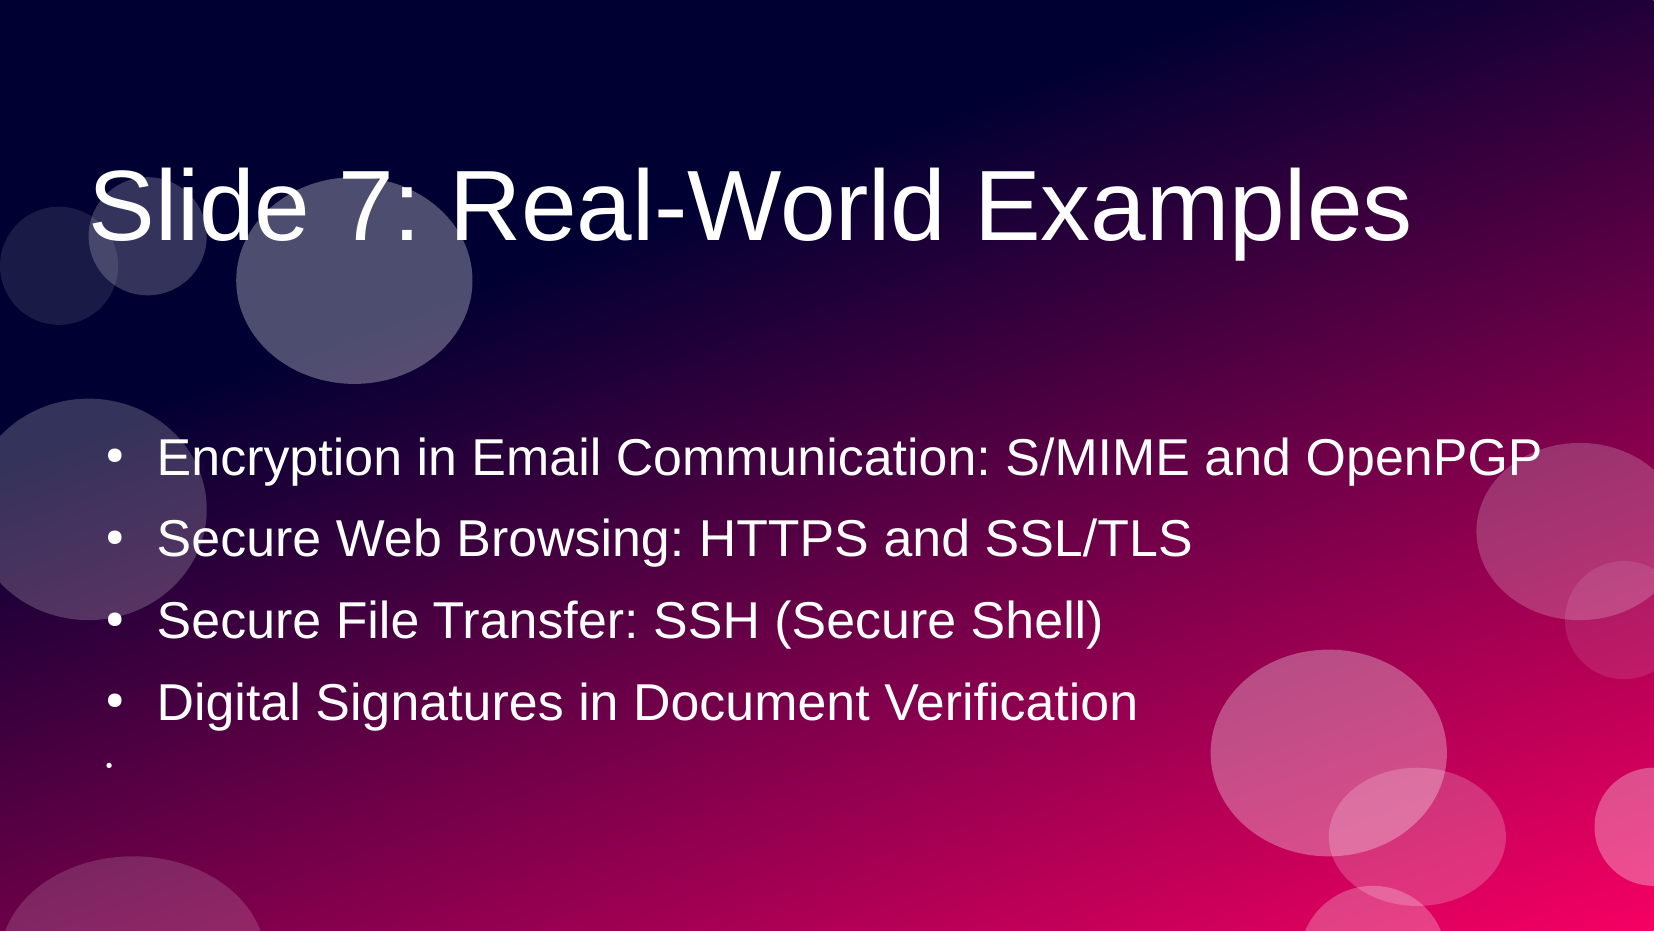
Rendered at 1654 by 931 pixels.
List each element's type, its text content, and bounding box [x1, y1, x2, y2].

title Slide 7: Real-World Examples [88, 149, 1565, 428]
list Encryption in Email Communication: S/MIME and OpenPGP Secure Web Browsing: HTTPS and SSL/TLS Secure File Transfer: SSH (Secure Shell) Digital Signatures in Document Verification [88, 428, 1565, 783]
